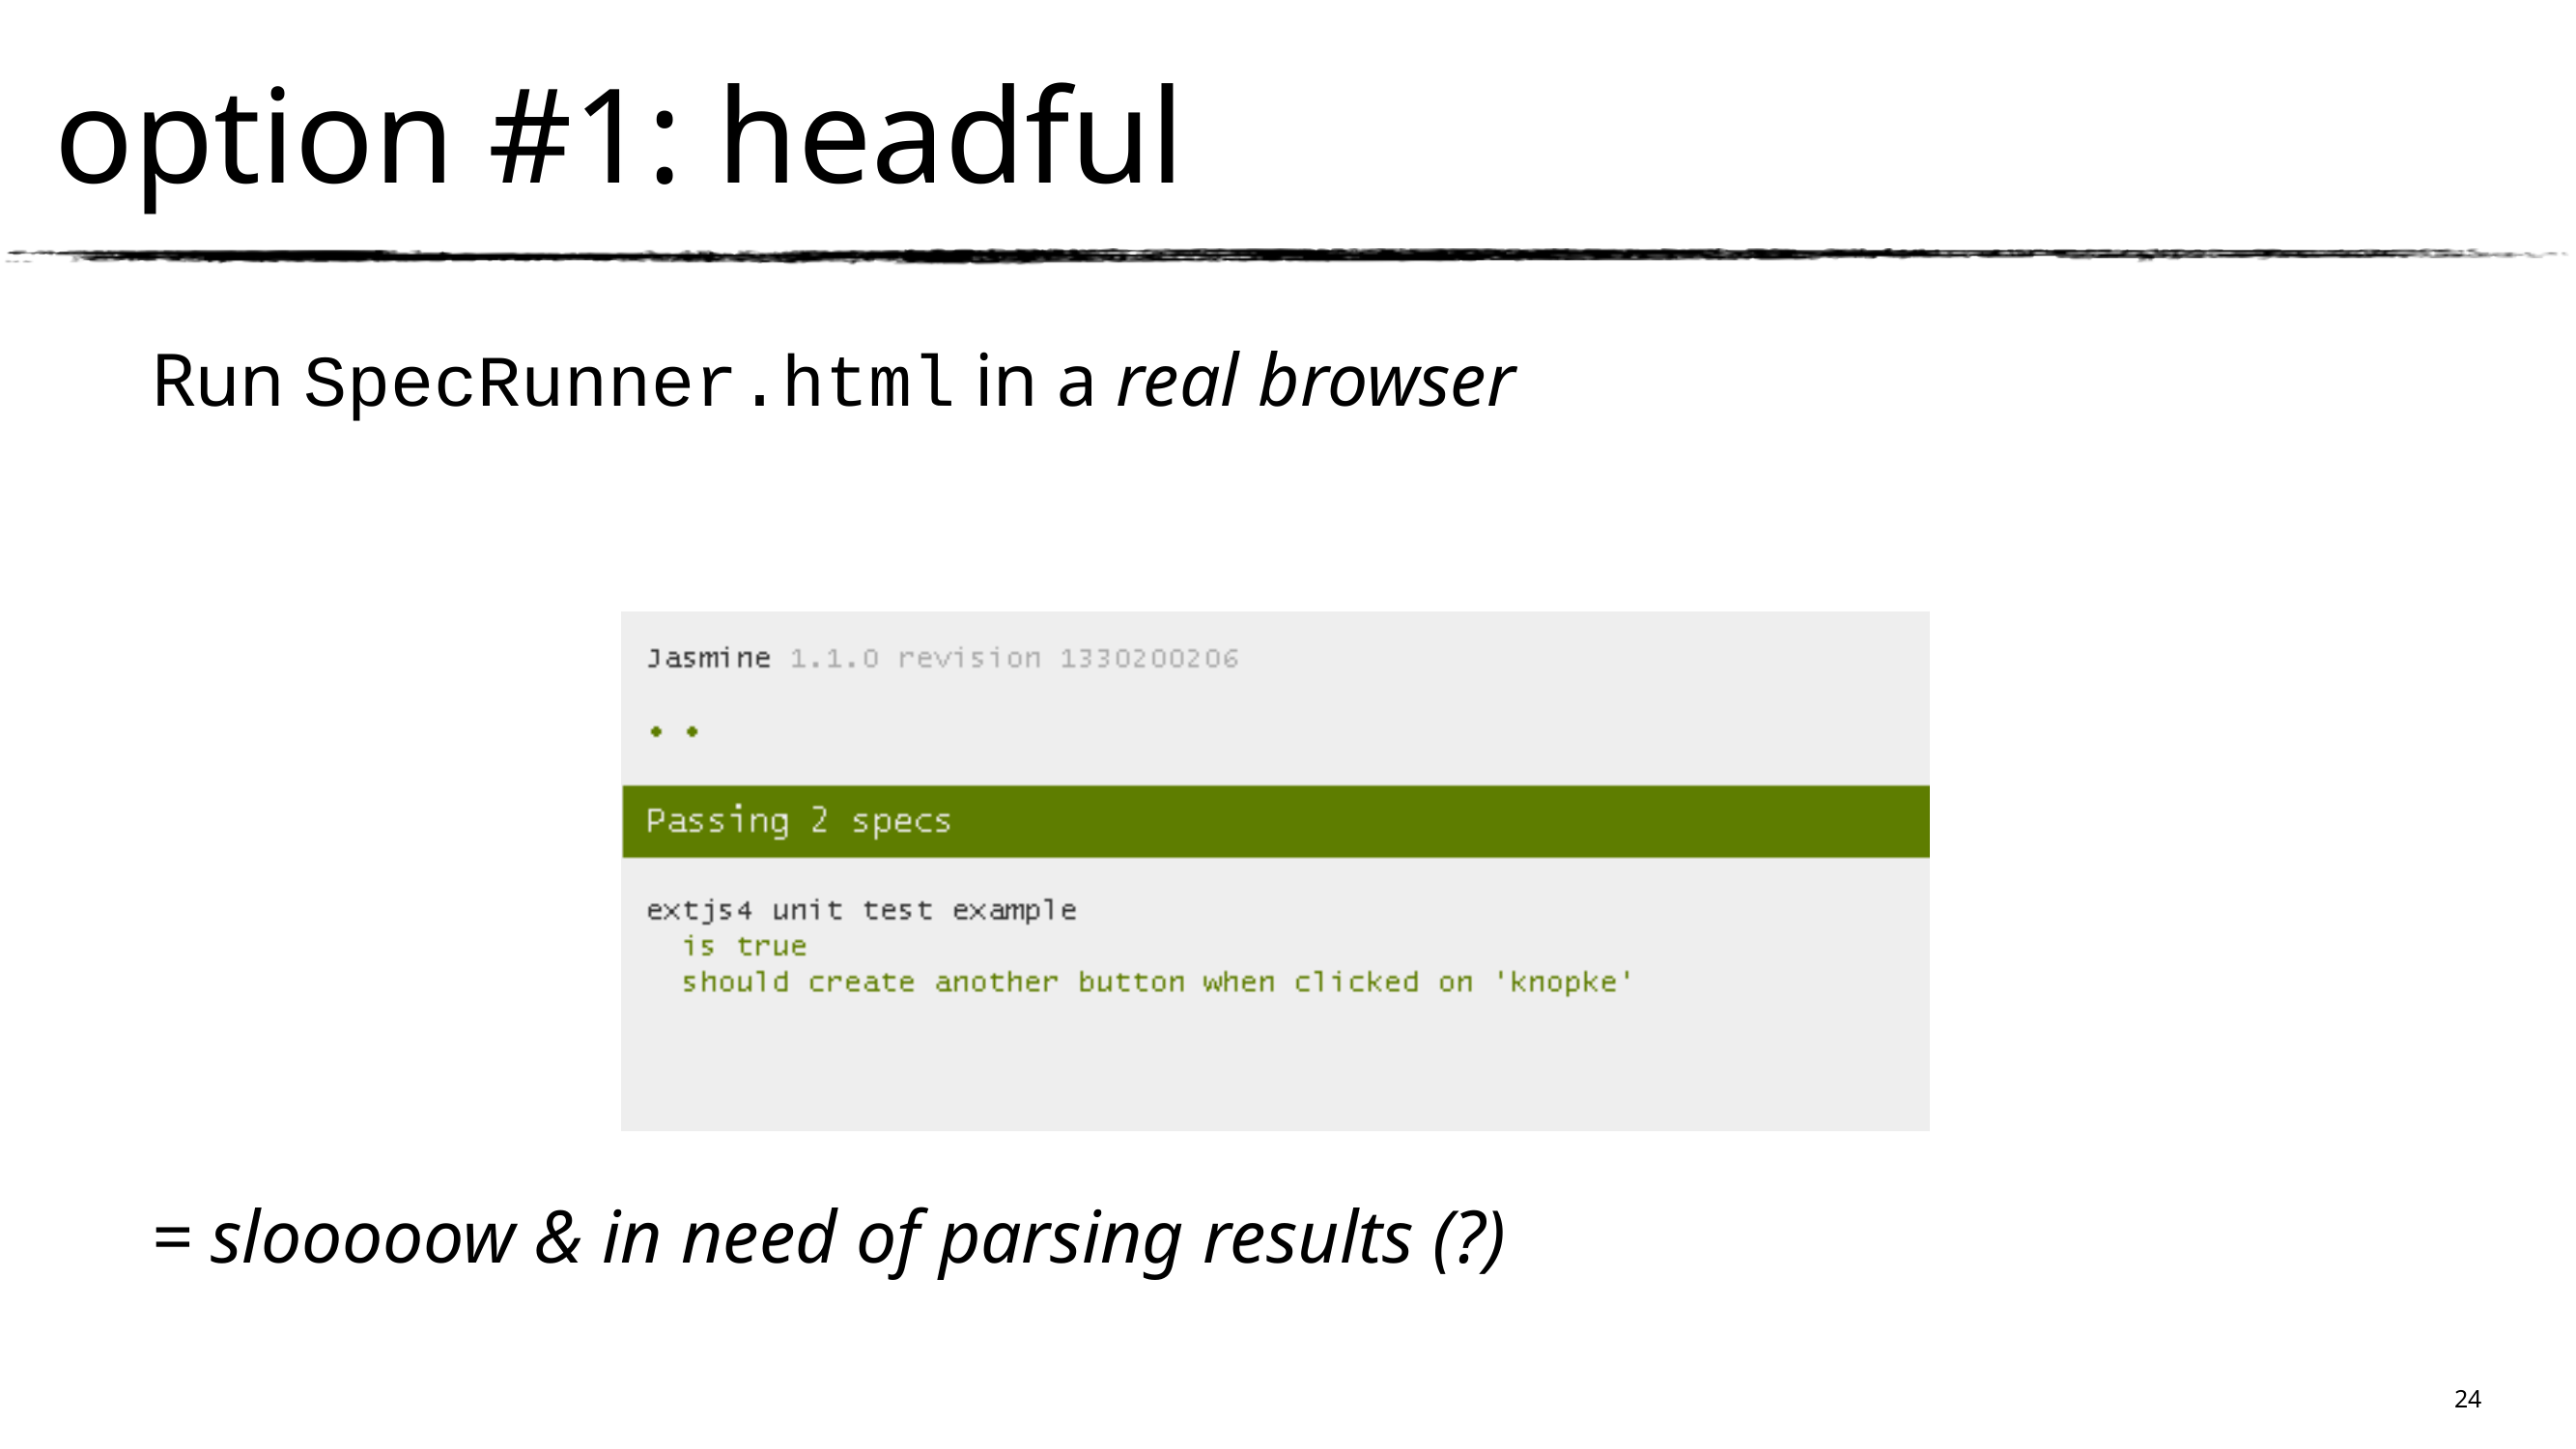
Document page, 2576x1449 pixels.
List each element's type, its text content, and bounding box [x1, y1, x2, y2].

text_box <number> [2447, 1376, 2490, 1421]
picture [0, 248, 2576, 268]
text_box Run SpecRunner.html in a real browser = slooooow & in need of parsing results (?) [116, 326, 2457, 1387]
text_box option #1: headful [45, 12, 2528, 250]
